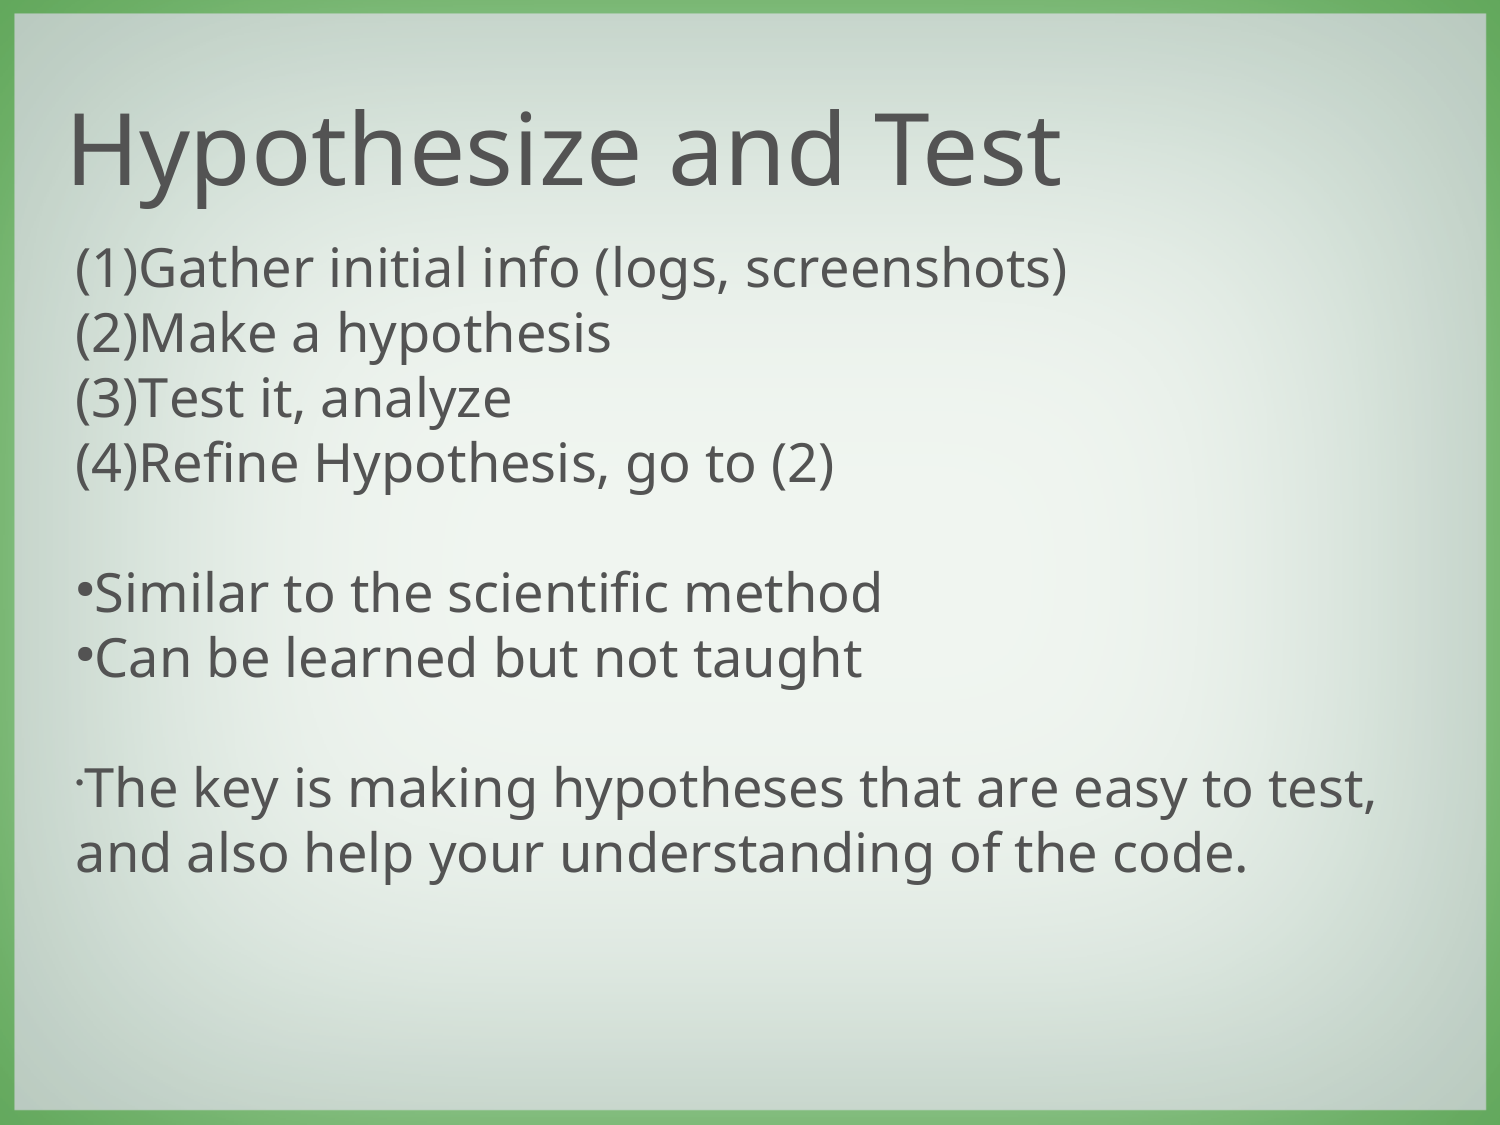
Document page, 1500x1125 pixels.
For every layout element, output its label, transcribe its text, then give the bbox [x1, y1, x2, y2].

picture [0, 0, 1500, 1125]
title Hypothesize and Test [50, 63, 1457, 228]
list [46, 201, 1453, 1006]
text_box Gather initial info (logs, screenshots) Make a hypothesis Test it, analyze Refine Hypothesis, go to (2) Similar to the scientific method Can be learned but not taught The key is making hypotheses that are easy to test, and also help your understanding of the code. [60, 225, 1428, 1107]
